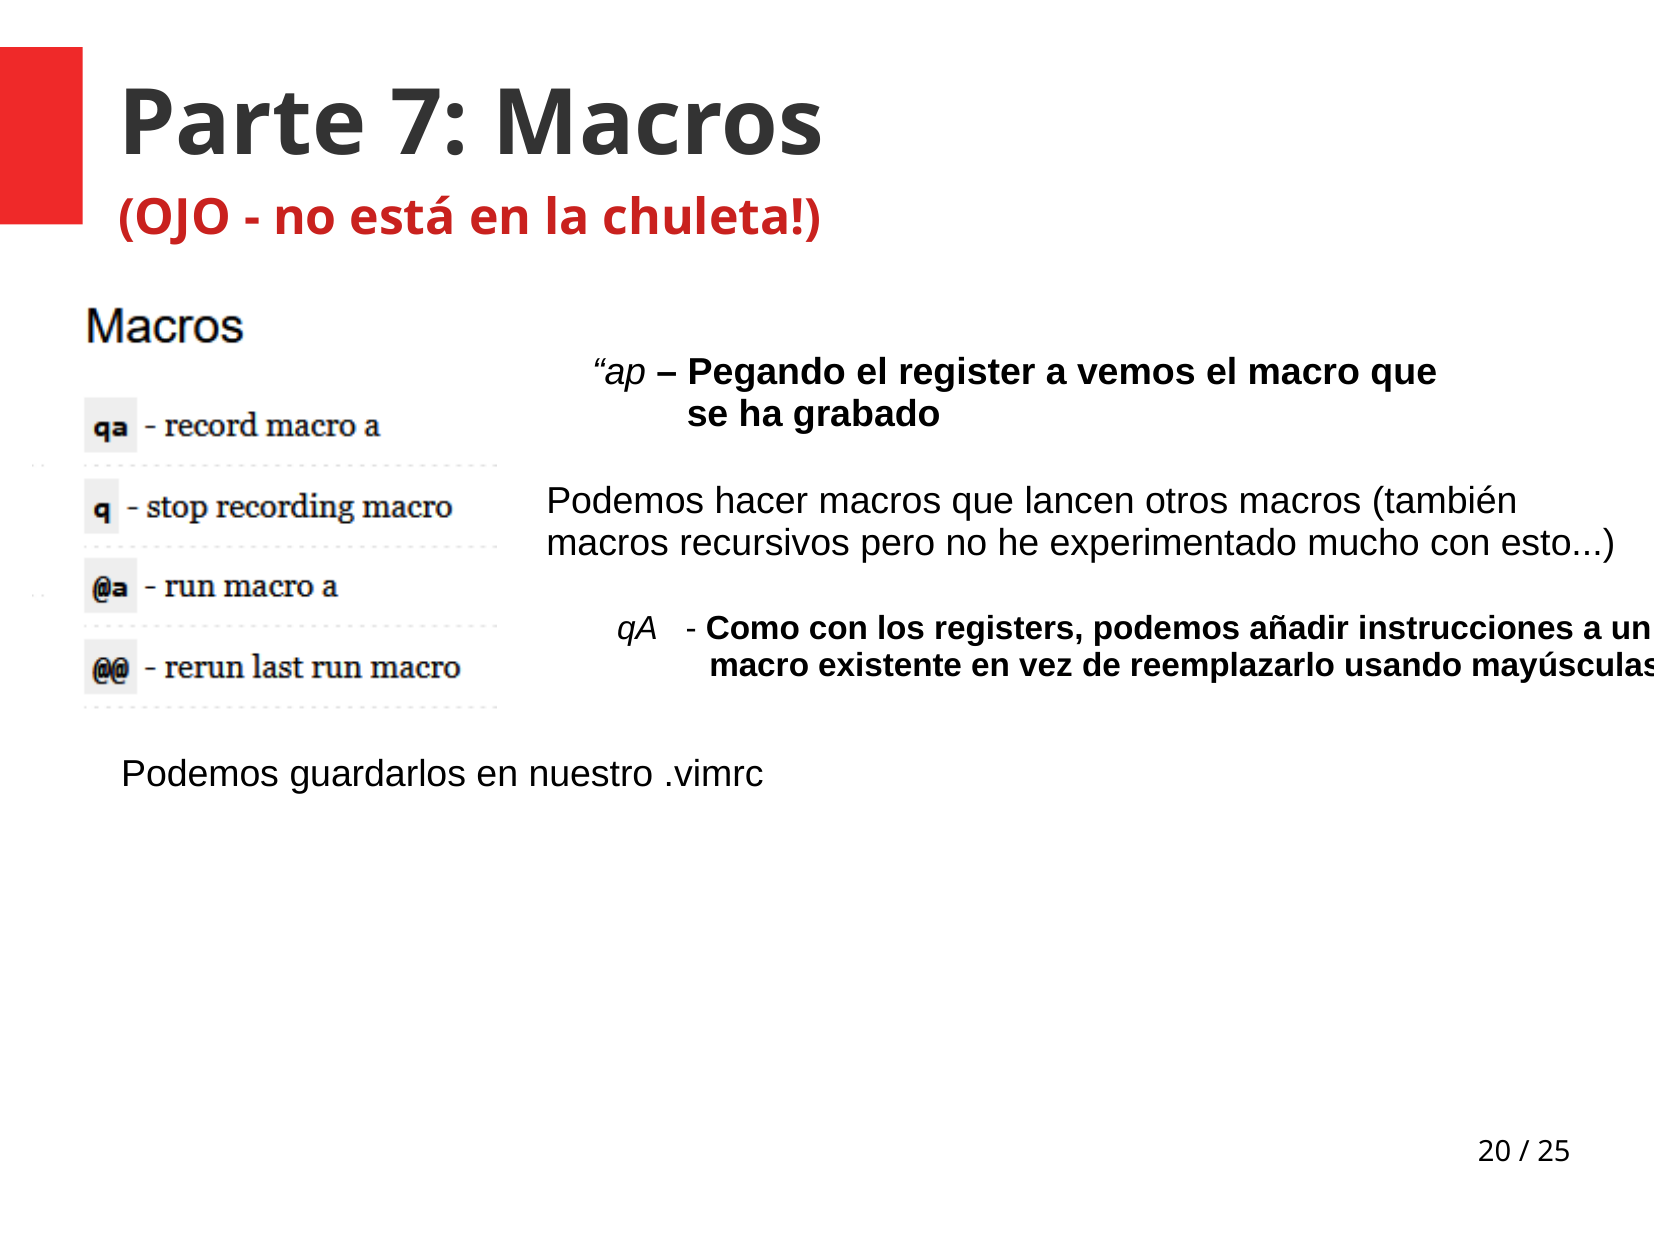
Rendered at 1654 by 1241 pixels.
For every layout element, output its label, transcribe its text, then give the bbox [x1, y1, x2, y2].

text_box “ap – Pegando el register a vemos el macro que se ha grabado [577, 343, 1453, 472]
title Parte 7: Macros (OJO - no está en la chuleta!) [118, 49, 1571, 257]
text_box Podemos hacer macros que lancen otros macros (también macros recursivos pero no he experimentado mucho con esto...) [531, 472, 1642, 614]
picture [32, 270, 497, 721]
text_box qA - Como con los registers, podemos añadir instrucciones a un macro existente en vez de reemplazarlo usando mayúsculas [602, 602, 1654, 692]
text_box Podemos guardarlos en nuestro .vimrc [106, 745, 1217, 886]
